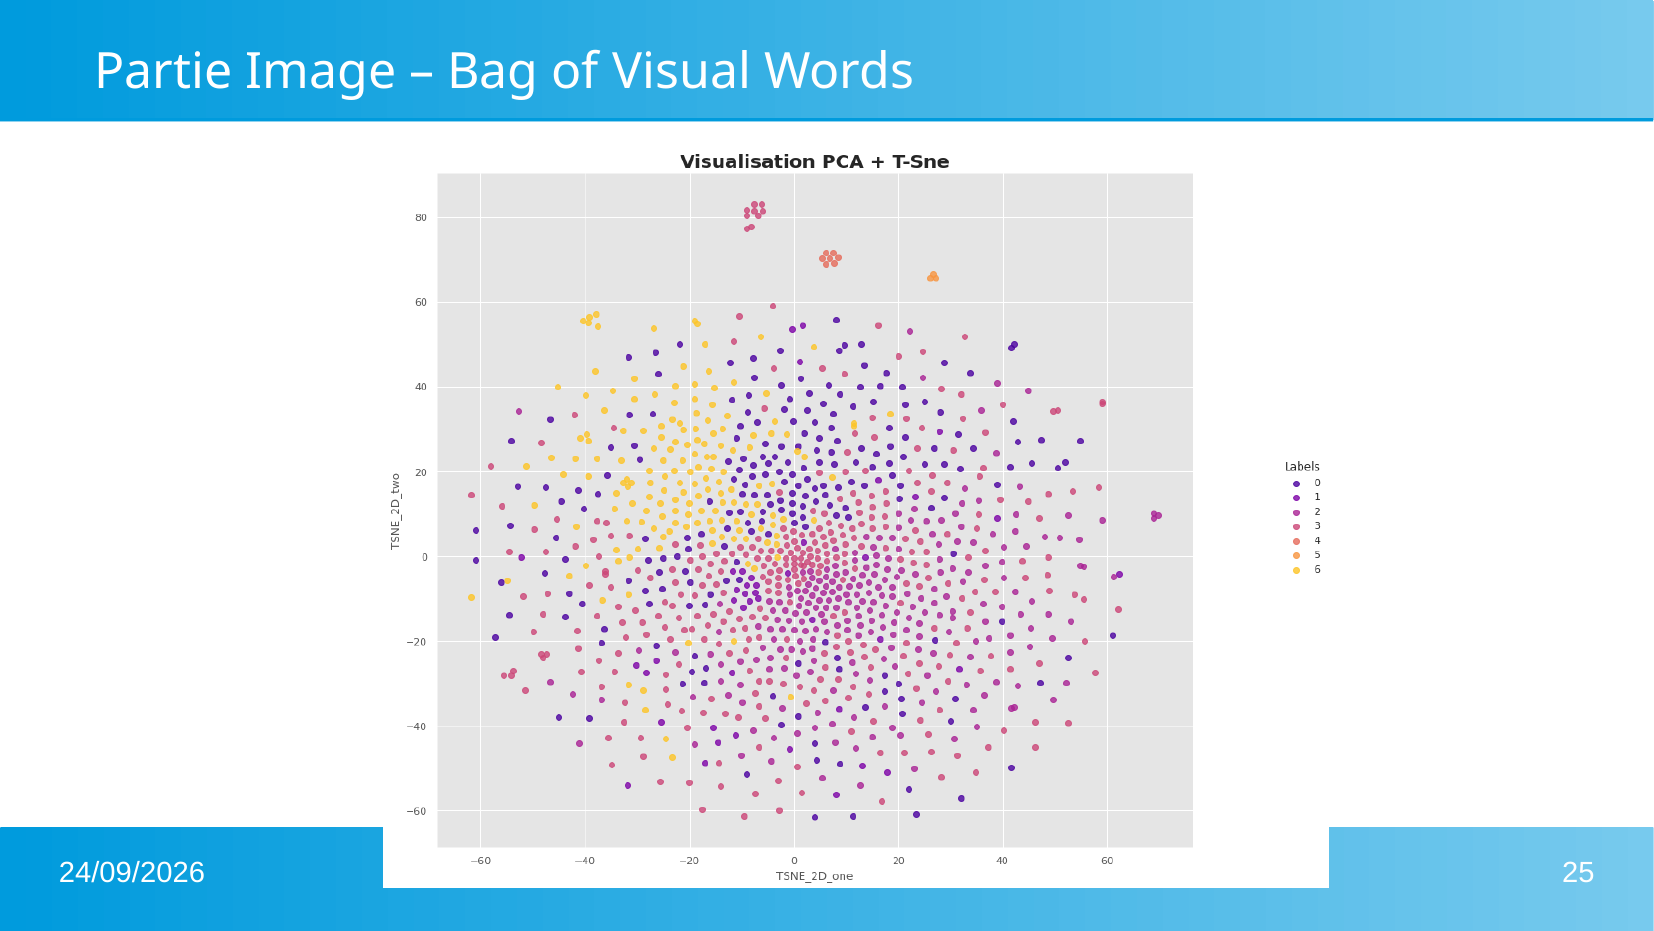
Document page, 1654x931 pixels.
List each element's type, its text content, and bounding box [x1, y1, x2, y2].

picture [383, 147, 1329, 888]
title Partie Image – Bag of Visual Words [59, 29, 1595, 108]
